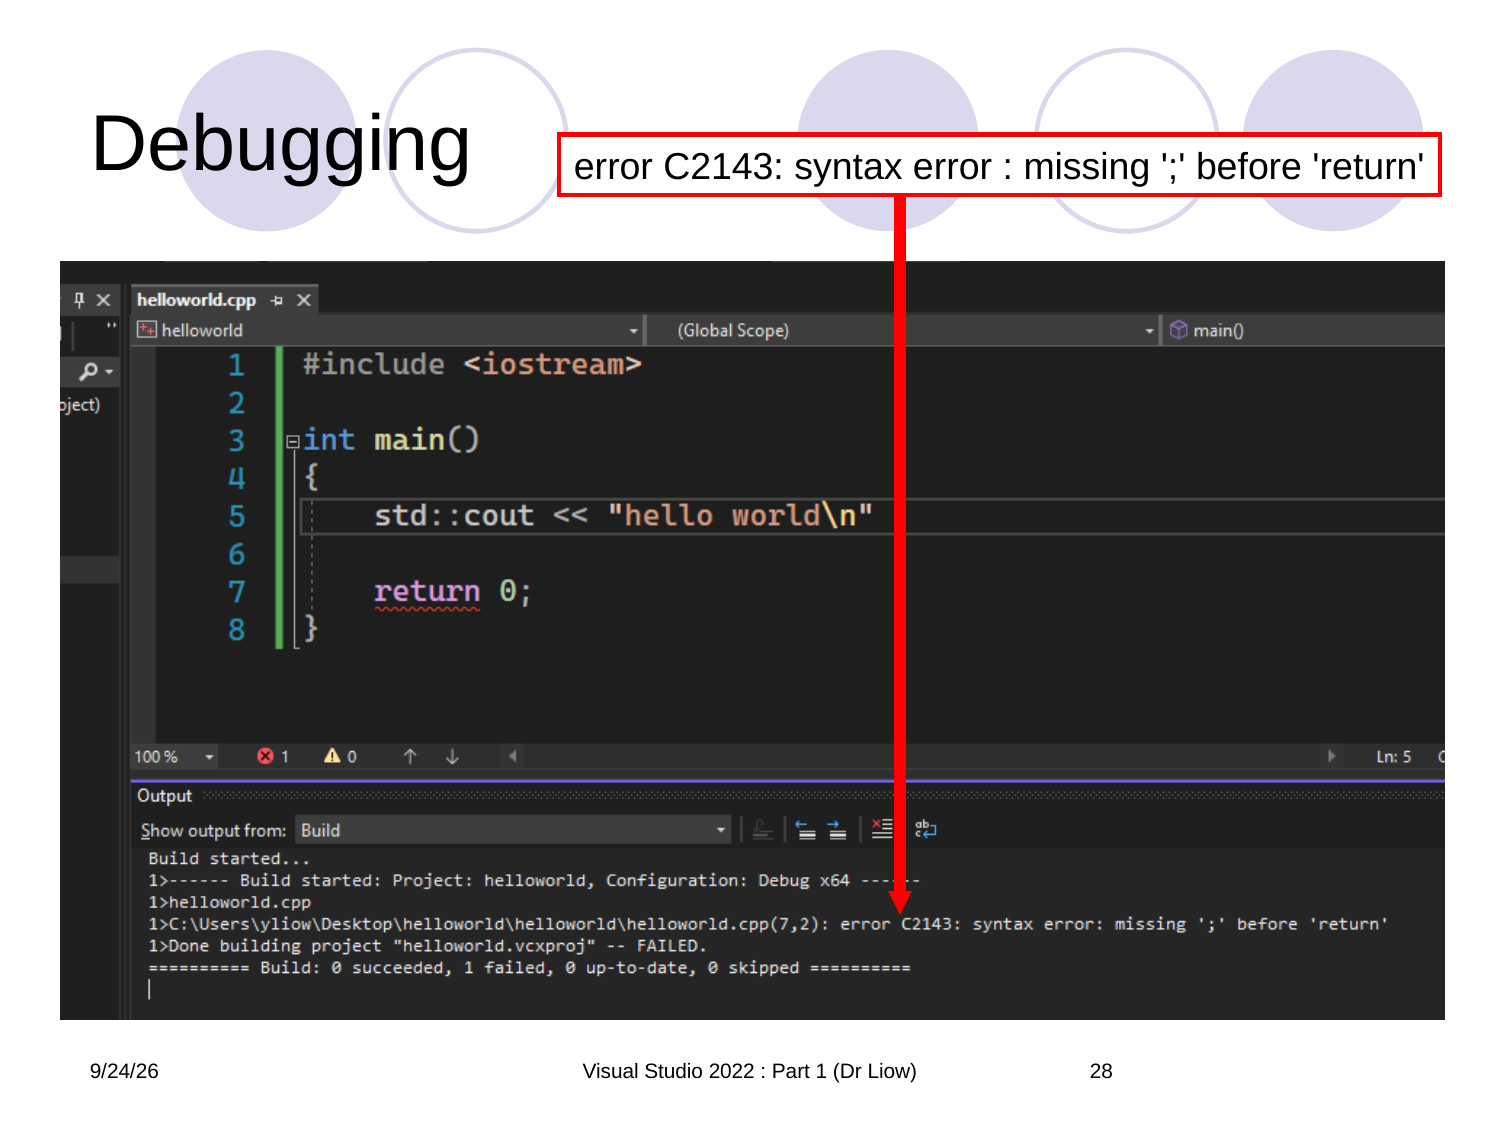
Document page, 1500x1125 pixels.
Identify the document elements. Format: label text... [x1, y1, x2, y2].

title Debugging [75, 45, 1426, 233]
text_box <number> [1074, 1049, 1426, 1101]
text_box 1/11/22 [74, 1049, 426, 1101]
text_box error C2143: syntax error : missing ';' before 'return' [559, 134, 1441, 196]
title Debugging [906, 196, 1426, 233]
picture [60, 261, 1445, 1021]
text_box Visual Studio 2022 : Part 1 (Dr Liow) [512, 1049, 988, 1101]
